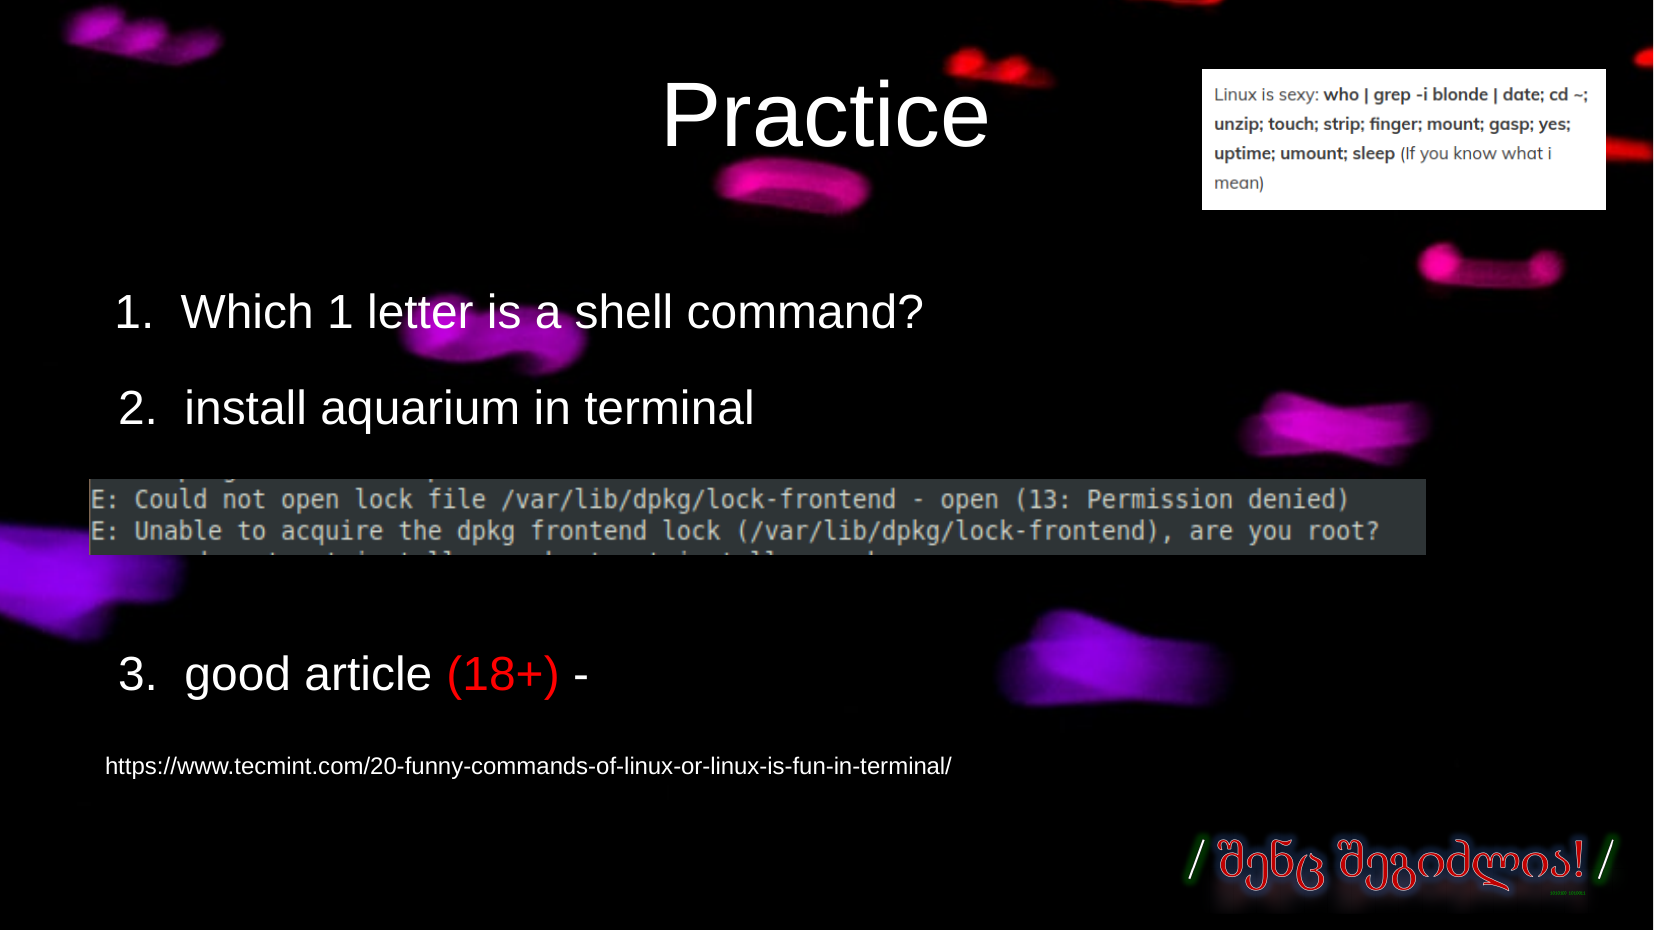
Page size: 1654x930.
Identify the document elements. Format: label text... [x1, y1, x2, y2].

list 1. Which 1 letter is a shell command? 2. install aquarium in terminal 3. good article (18+) - https://www.tecmint.com/20-funny-commands-of-linux-or-linux-is-fun-in-terminal/ [105, 284, 1636, 781]
title Practice [82, 37, 1571, 193]
picture [0, 0, 1654, 930]
